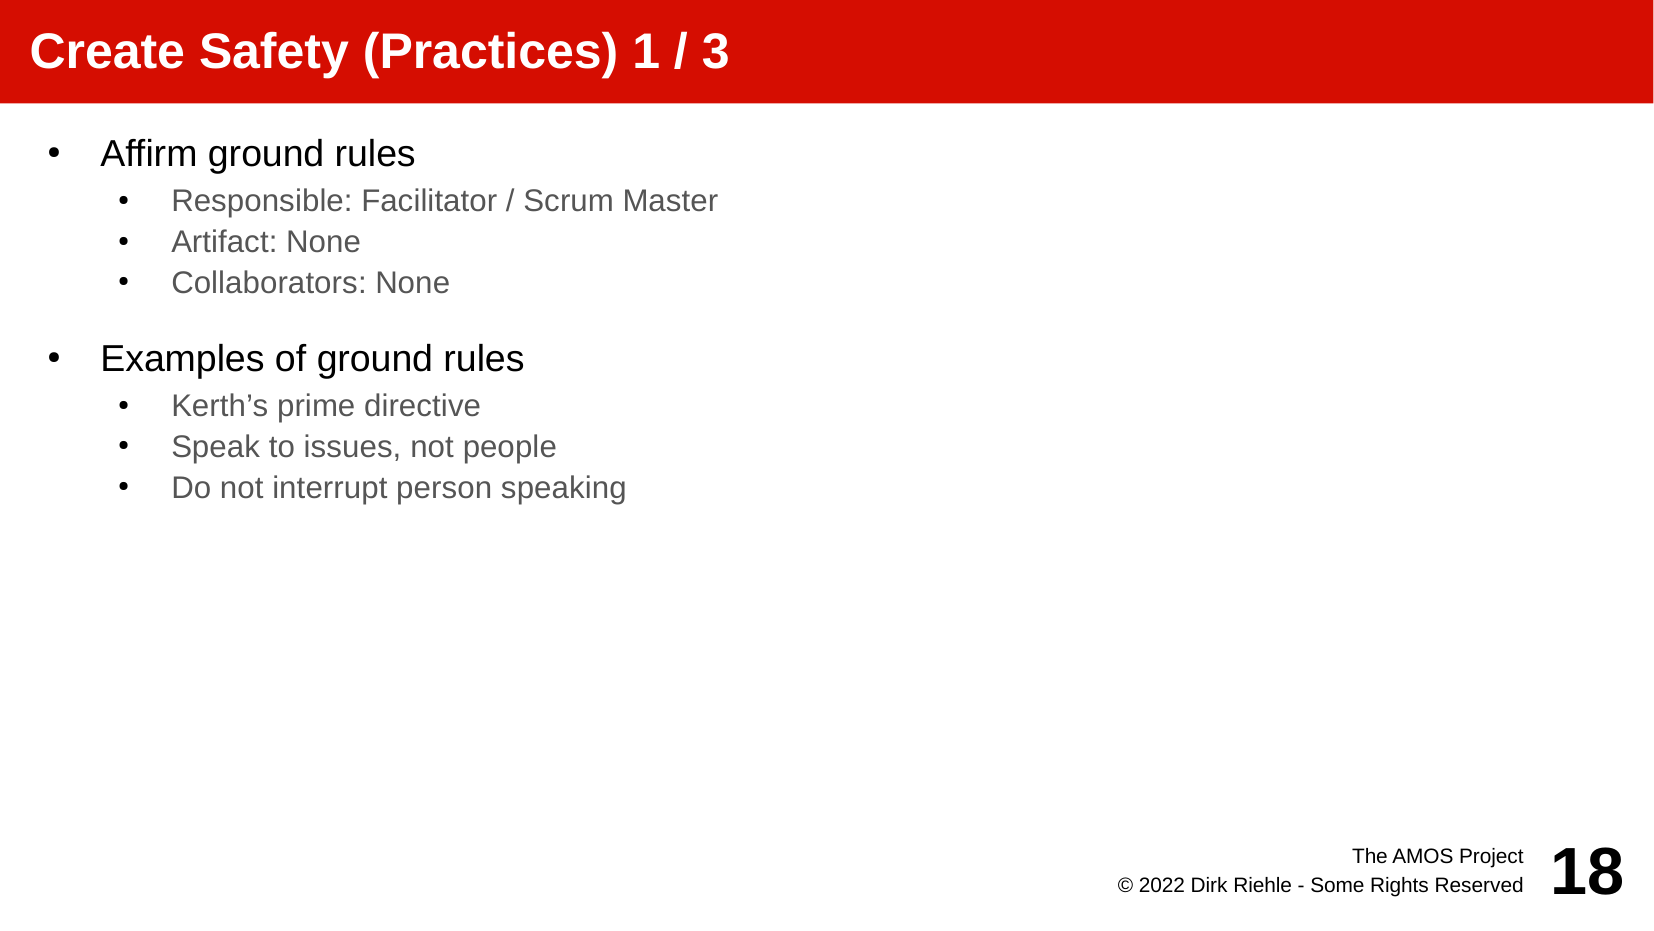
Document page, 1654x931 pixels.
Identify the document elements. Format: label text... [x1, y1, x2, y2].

list Affirm ground rules Responsible: Facilitator / Scrum Master Artifact: None Collaborators: None Examples of ground rules Kerth’s prime directive Speak to issues, not people Do not interrupt person speaking [29, 132, 1625, 813]
title Create Safety (Practices) 1 / 3 [0, 0, 1654, 104]
